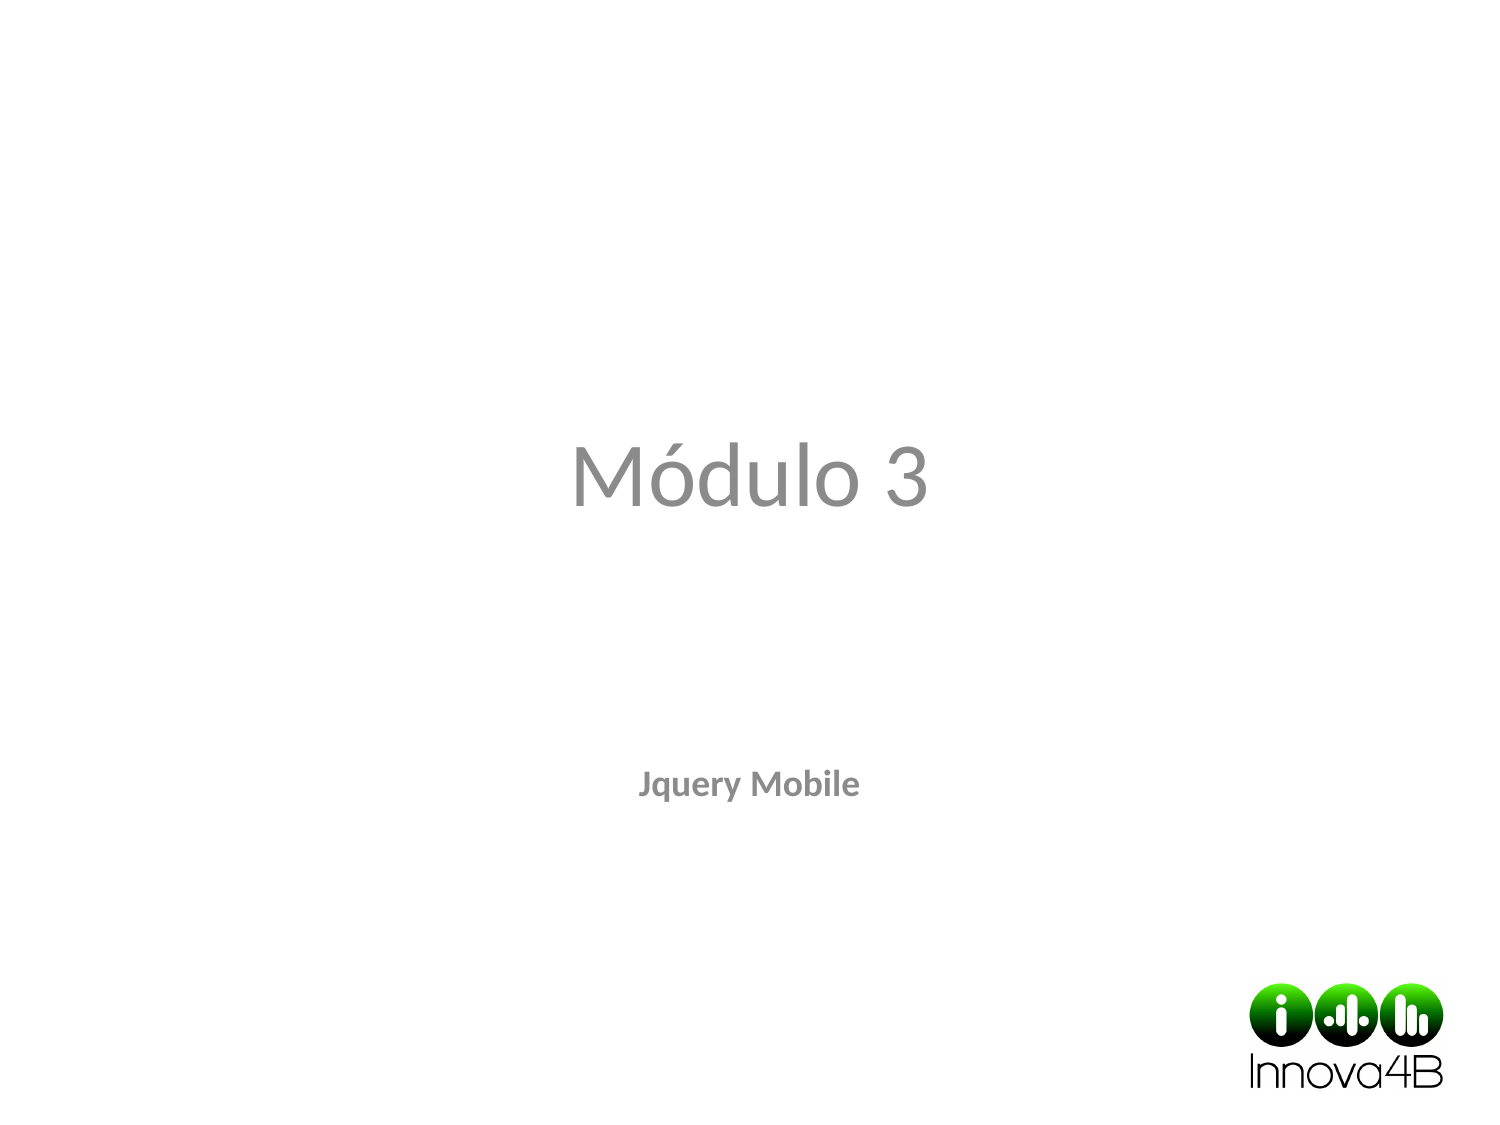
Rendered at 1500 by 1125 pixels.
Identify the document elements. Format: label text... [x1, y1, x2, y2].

text_box Módulo 3 [112, 349, 1388, 591]
picture [1246, 975, 1447, 1094]
text_box Jquery Mobile [224, 637, 1275, 925]
